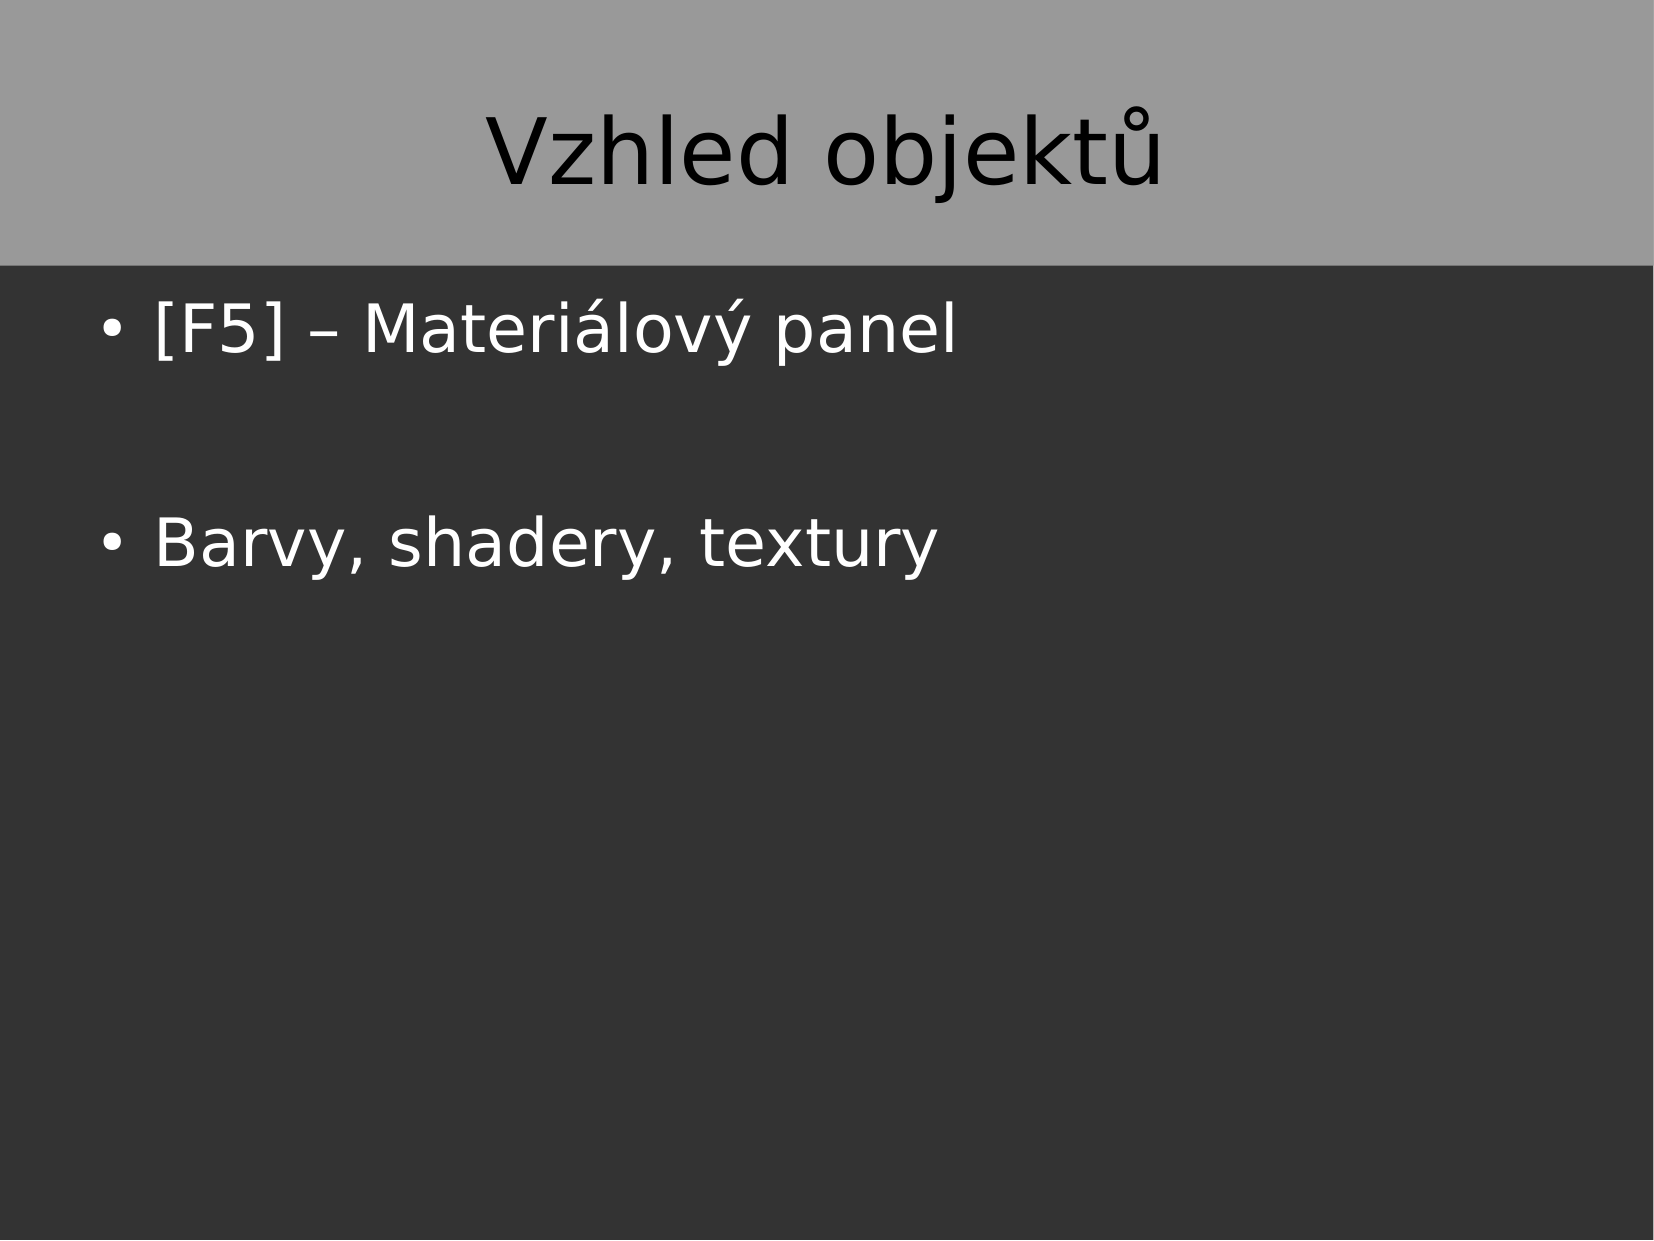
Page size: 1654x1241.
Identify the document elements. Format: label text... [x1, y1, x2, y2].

list [F5] – Materiálový panel Barvy, shadery, textury [82, 290, 1571, 1094]
title Vzhled objektů [82, 56, 1571, 250]
